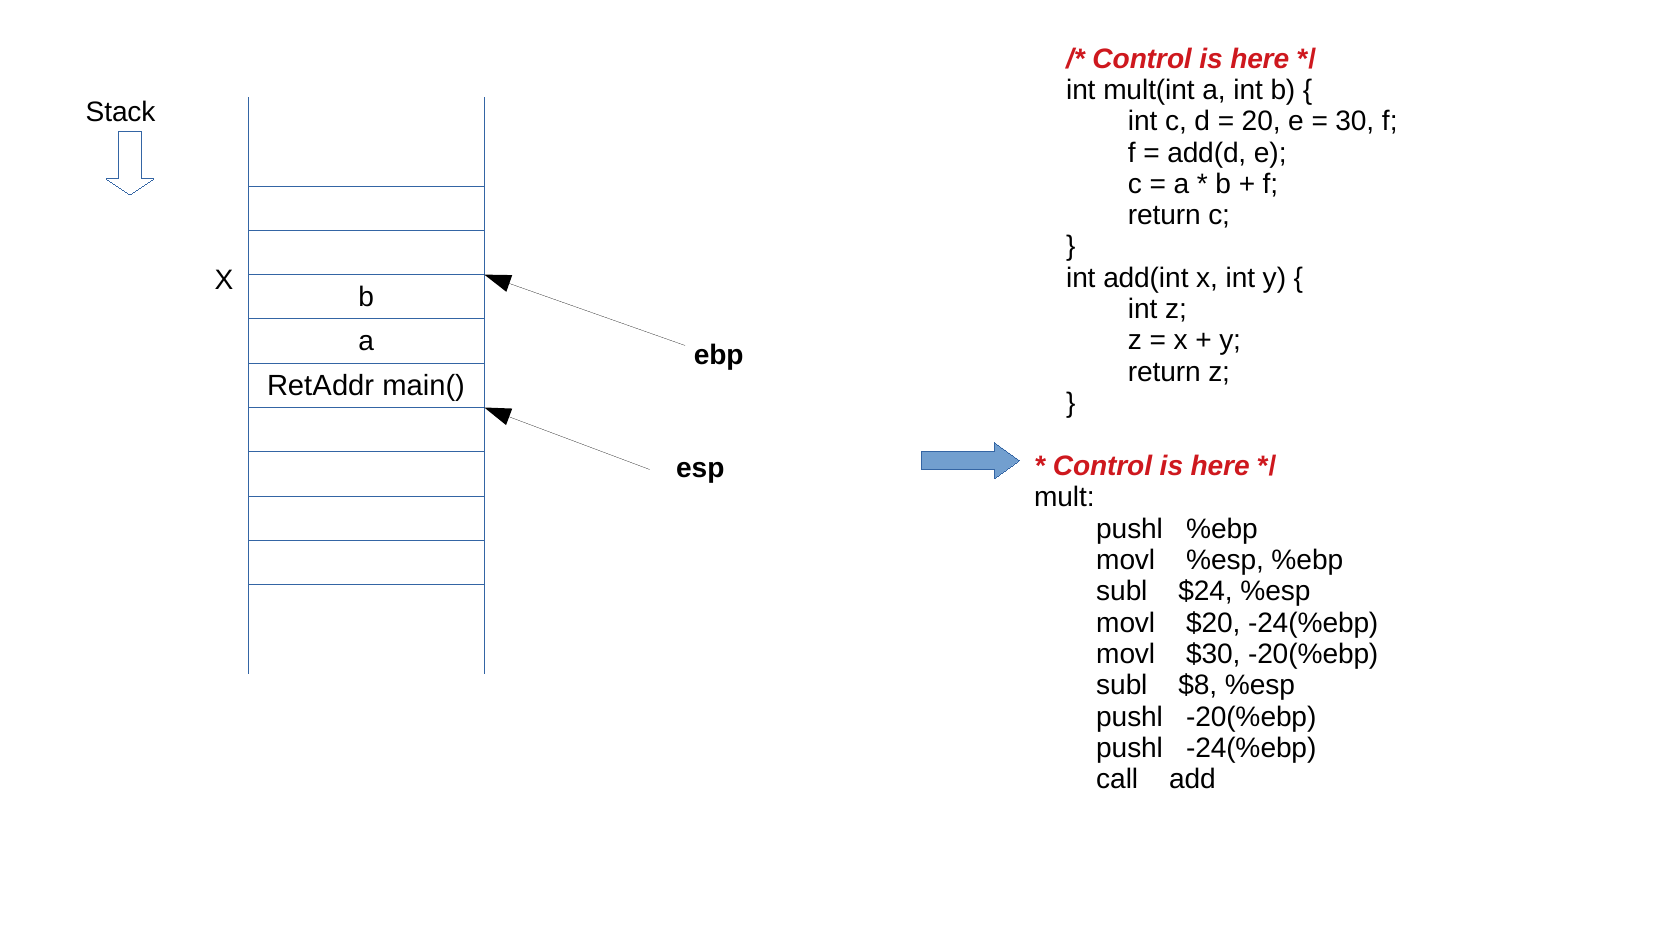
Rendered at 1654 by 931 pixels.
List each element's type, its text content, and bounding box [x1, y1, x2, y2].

text_box b [248, 274, 485, 318]
text_box X [141, 256, 249, 304]
text_box Stack [70, 88, 201, 135]
text_box esp [661, 444, 792, 491]
text_box * Control is here */ mult: pushl %ebp movl %esp, %ebp subl $24, %esp movl $20, -24(%ebp) movl $30, -20(%ebp) subl $8, %esp pushl -20(%ebp) pushl -24(%ebp) call add [1019, 442, 1512, 858]
text_box a [248, 318, 485, 363]
text_box ebp [679, 332, 810, 379]
text_box RetAddr main() [248, 363, 485, 407]
text_box /* Control is here */ int mult(int a, int b) { int c, d = 20, e = 30, f; f = add(d, e); c = a * b + f; return c; } int add(int x, int y) { int z; z = x + y; return z; } [1051, 35, 1529, 426]
text_box [921, 442, 1020, 479]
